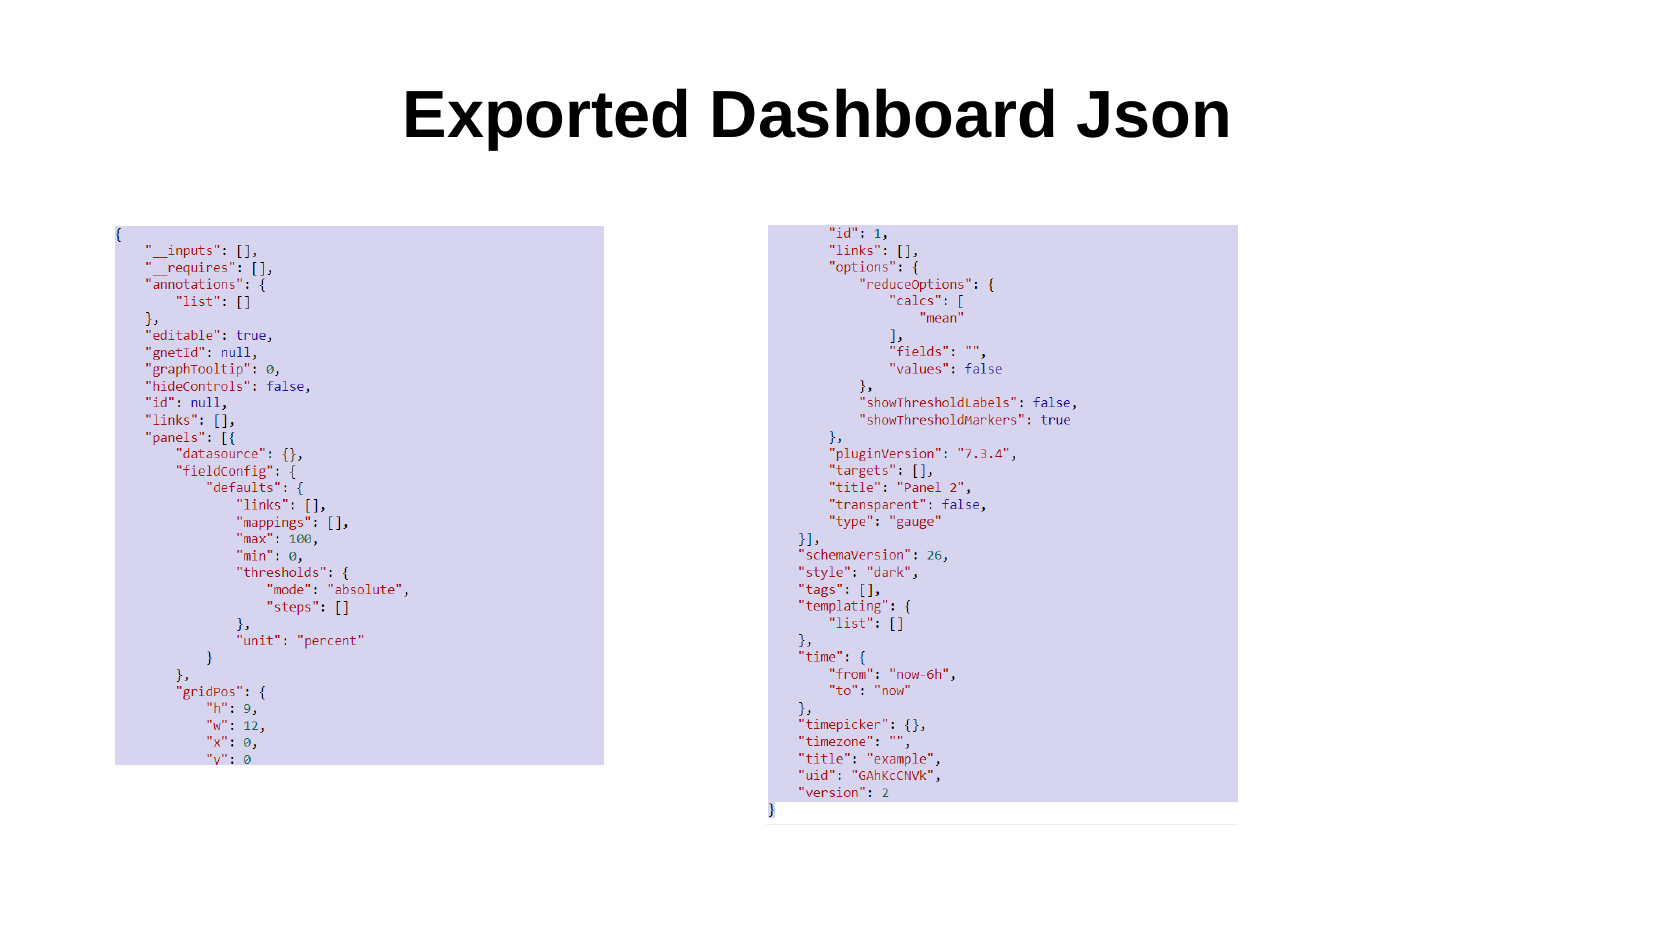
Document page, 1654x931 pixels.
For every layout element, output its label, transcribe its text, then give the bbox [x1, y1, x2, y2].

picture [766, 224, 1238, 826]
picture [113, 224, 604, 765]
title Exported Dashboard Json [82, 37, 1571, 193]
